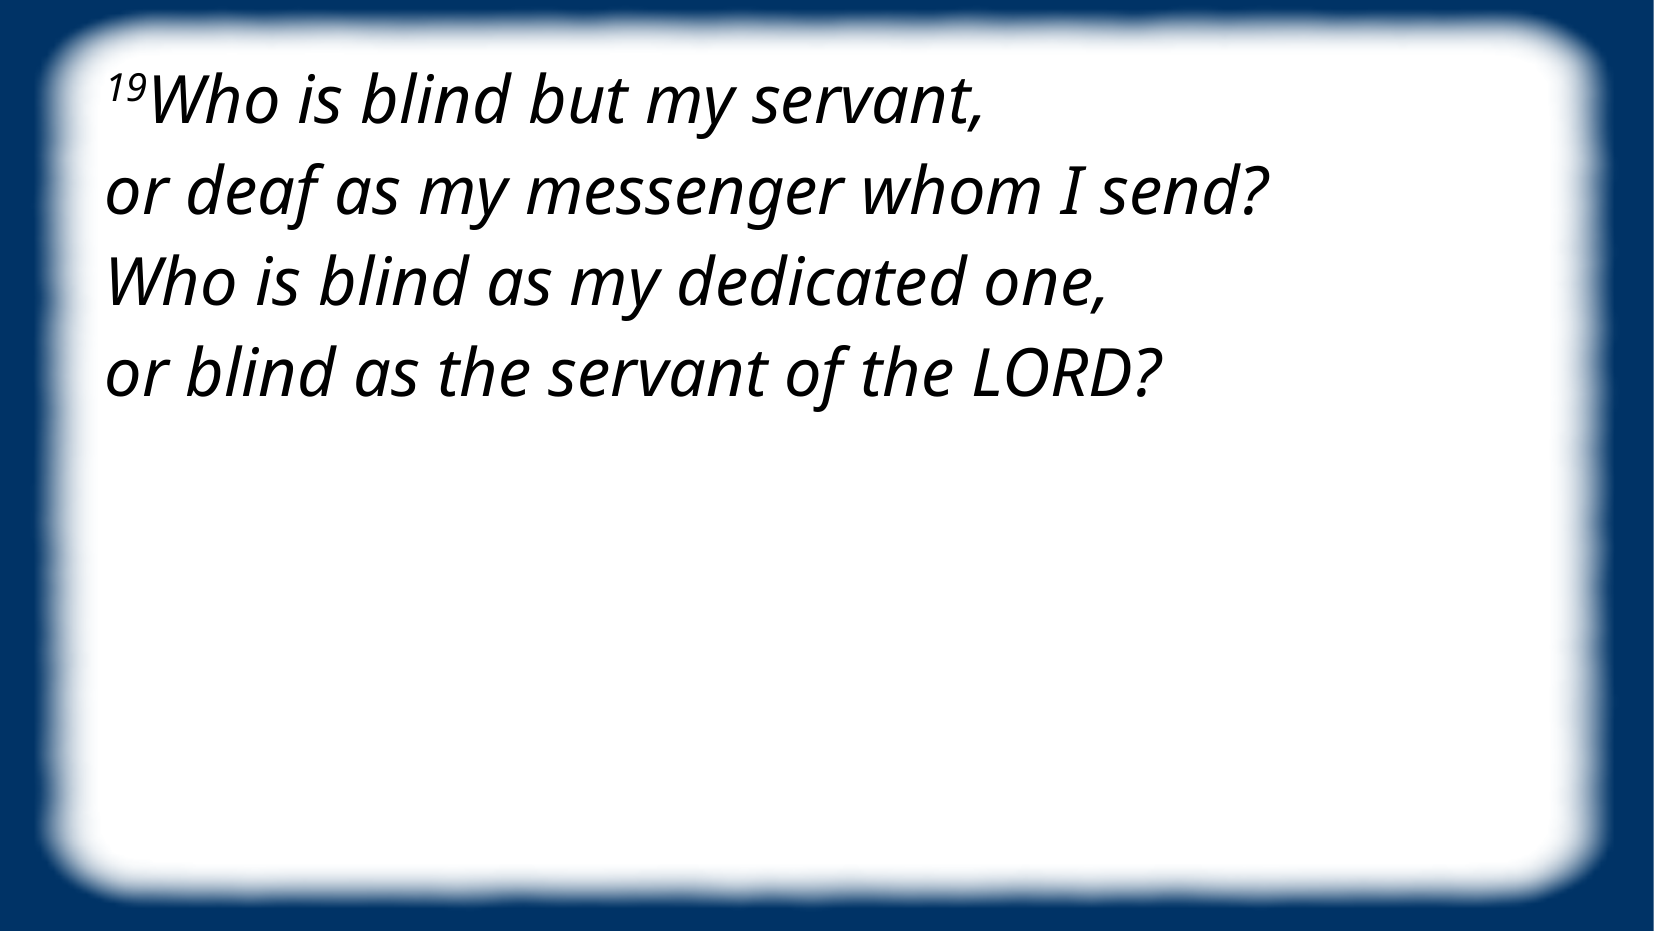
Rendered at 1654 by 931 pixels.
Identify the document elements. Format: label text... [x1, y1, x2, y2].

text_box 19Who is blind but my servant, or deaf as my messenger whom I send? Who is blind as my dedicated one, or blind as the servant of the LORD? [90, 45, 1561, 415]
picture [0, 0, 1654, 931]
